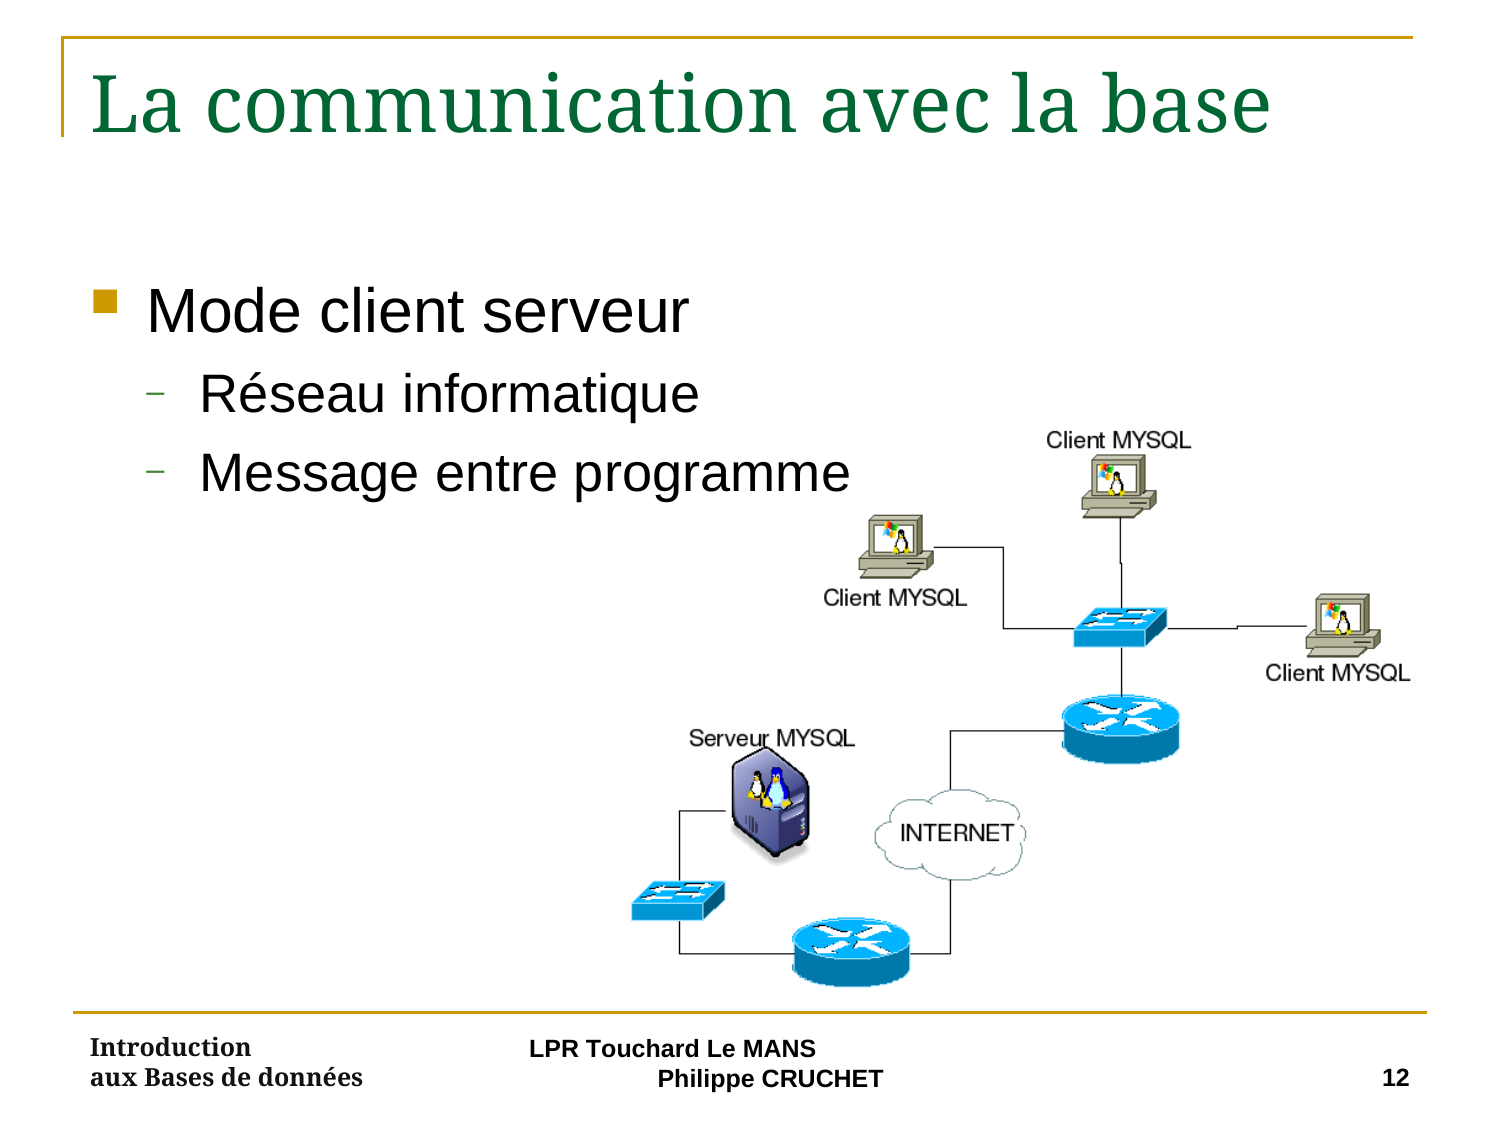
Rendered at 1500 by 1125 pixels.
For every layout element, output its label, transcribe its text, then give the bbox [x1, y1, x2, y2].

text_box <numéro> [1074, 1024, 1426, 1100]
text_box LPR Touchard Le MANS Philippe CRUCHET [512, 1025, 988, 1101]
list Mode client serveur Réseau informatique Message entre programme [75, 262, 1426, 1006]
title La communication avec la base [75, 45, 1426, 233]
